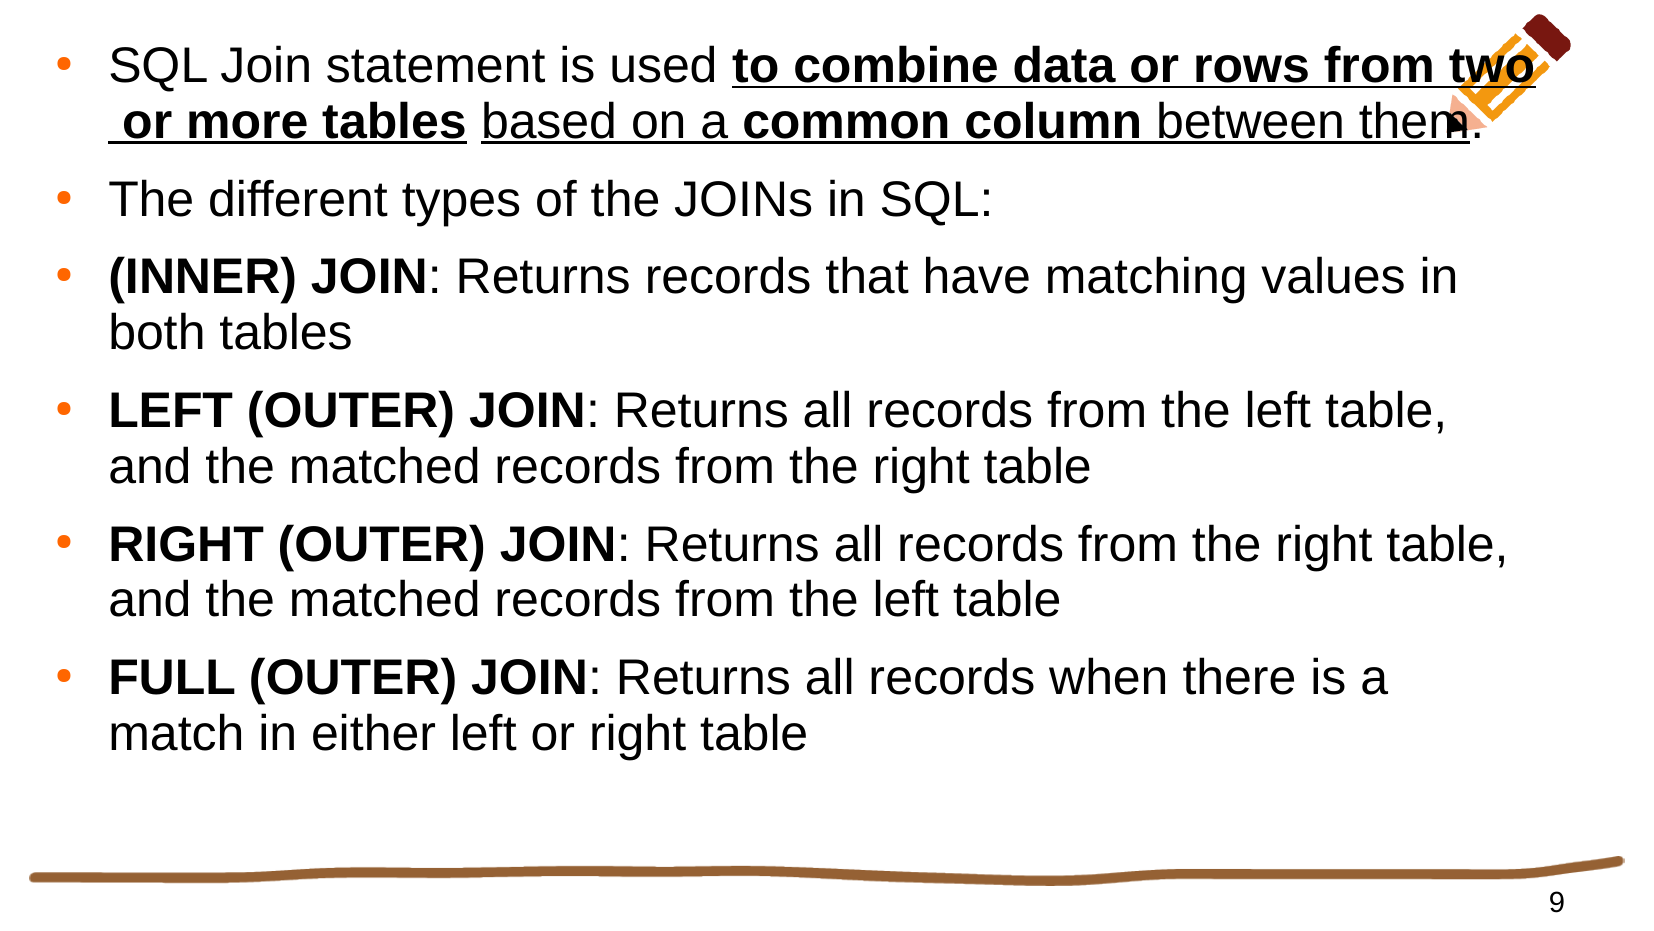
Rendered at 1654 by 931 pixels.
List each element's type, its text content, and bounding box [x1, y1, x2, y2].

picture [29, 856, 1625, 886]
list SQL Join statement is used to combine data or rows from two or more tables based on a common column between them. The different types of the JOINs in SQL: (INNER) JOIN: Returns records that have matching values in both tables LEFT (OUTER) JOIN: Returns all records from the left table, and the matched records from the right table RIGHT (OUTER) JOIN: Returns all records from the right table, and the matched records from the left table FULL (OUTER) JOIN: Returns all records when there is a match in either left or right table [37, 37, 1538, 857]
picture [1446, 14, 1571, 133]
